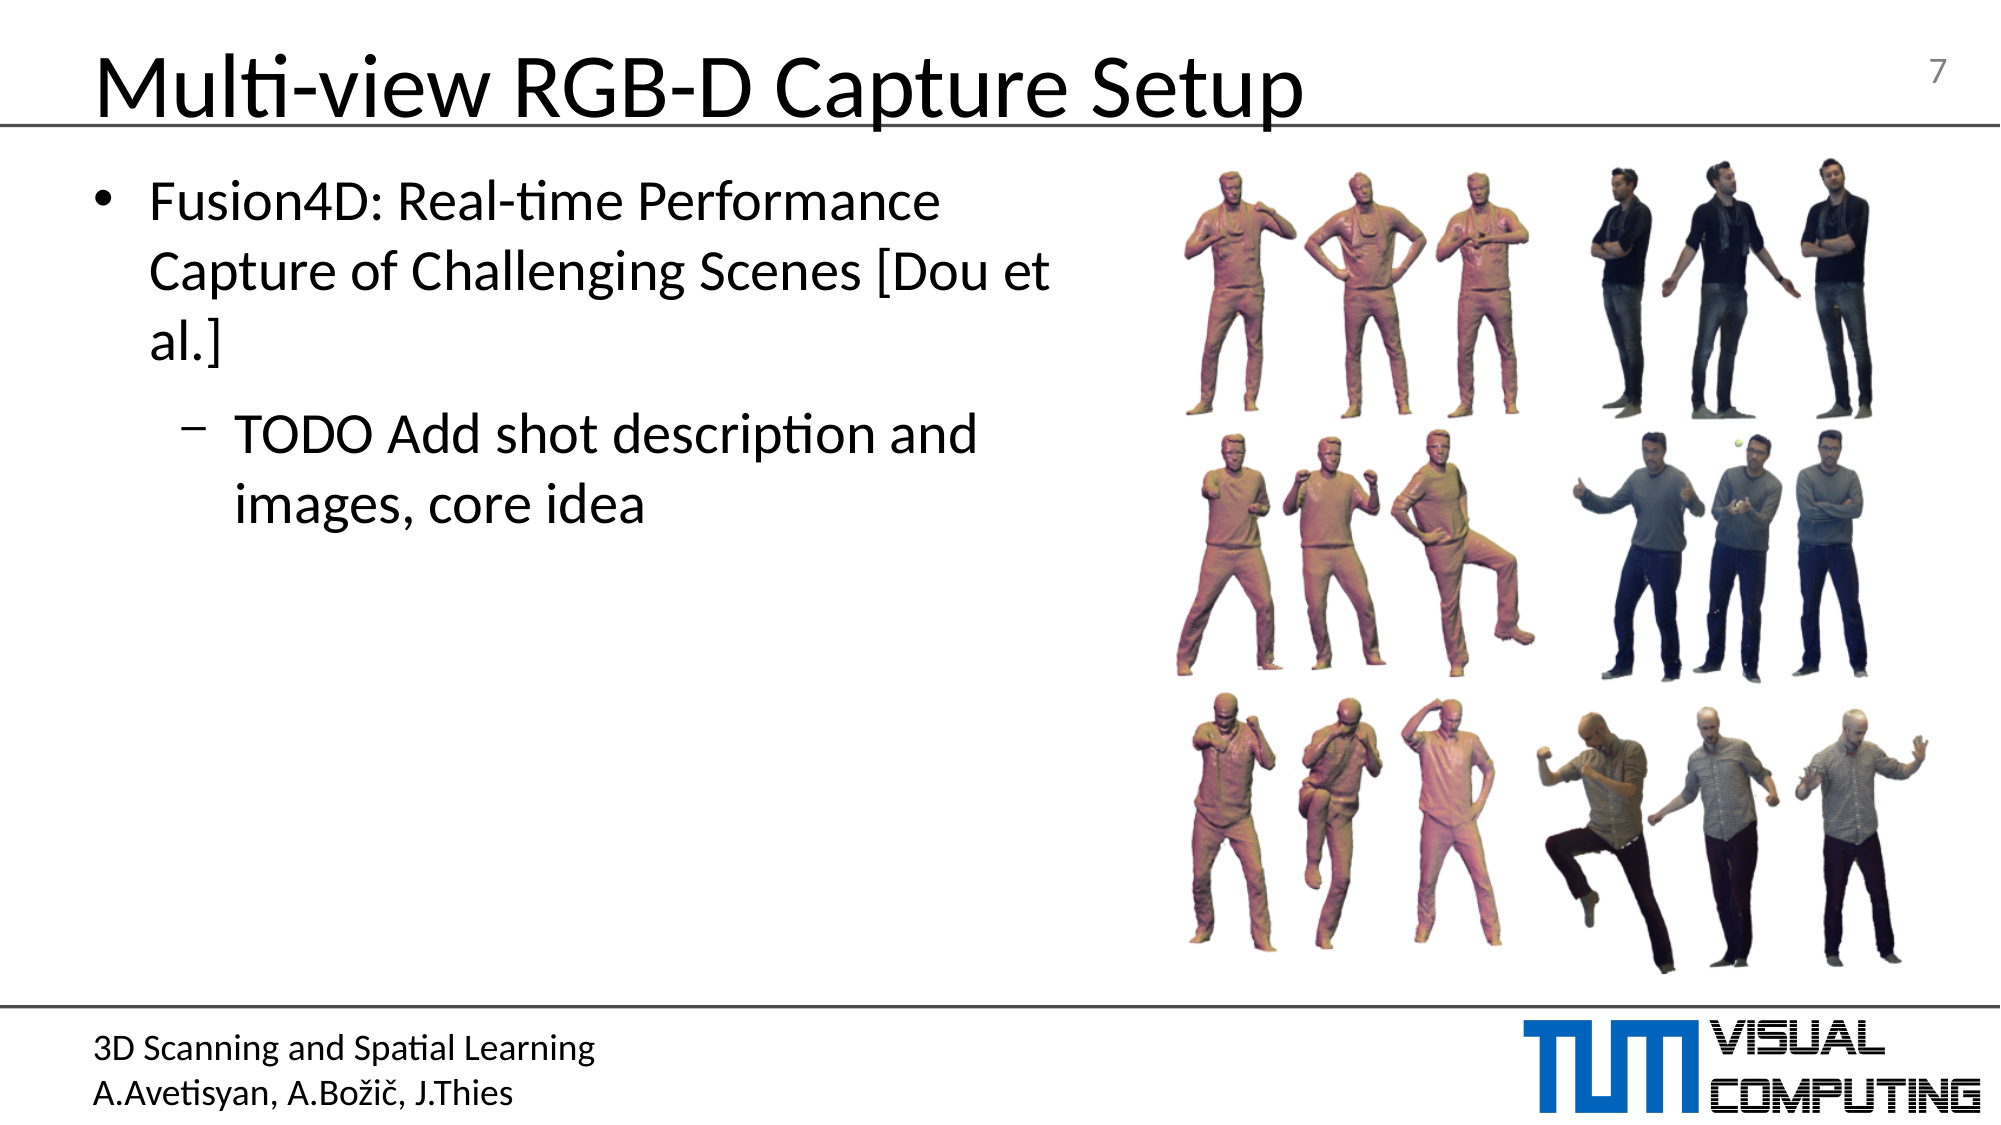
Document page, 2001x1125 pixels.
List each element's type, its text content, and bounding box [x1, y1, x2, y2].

title Multi-view RGB-D Capture Setup [78, 0, 1510, 143]
picture [1174, 150, 1939, 974]
list Fusion4D: Real-time Performance Capture of Challenging Scenes [Dou et al.] TODO Add shot description and images, core idea [78, 154, 1124, 959]
picture [1523, 1018, 1983, 1117]
